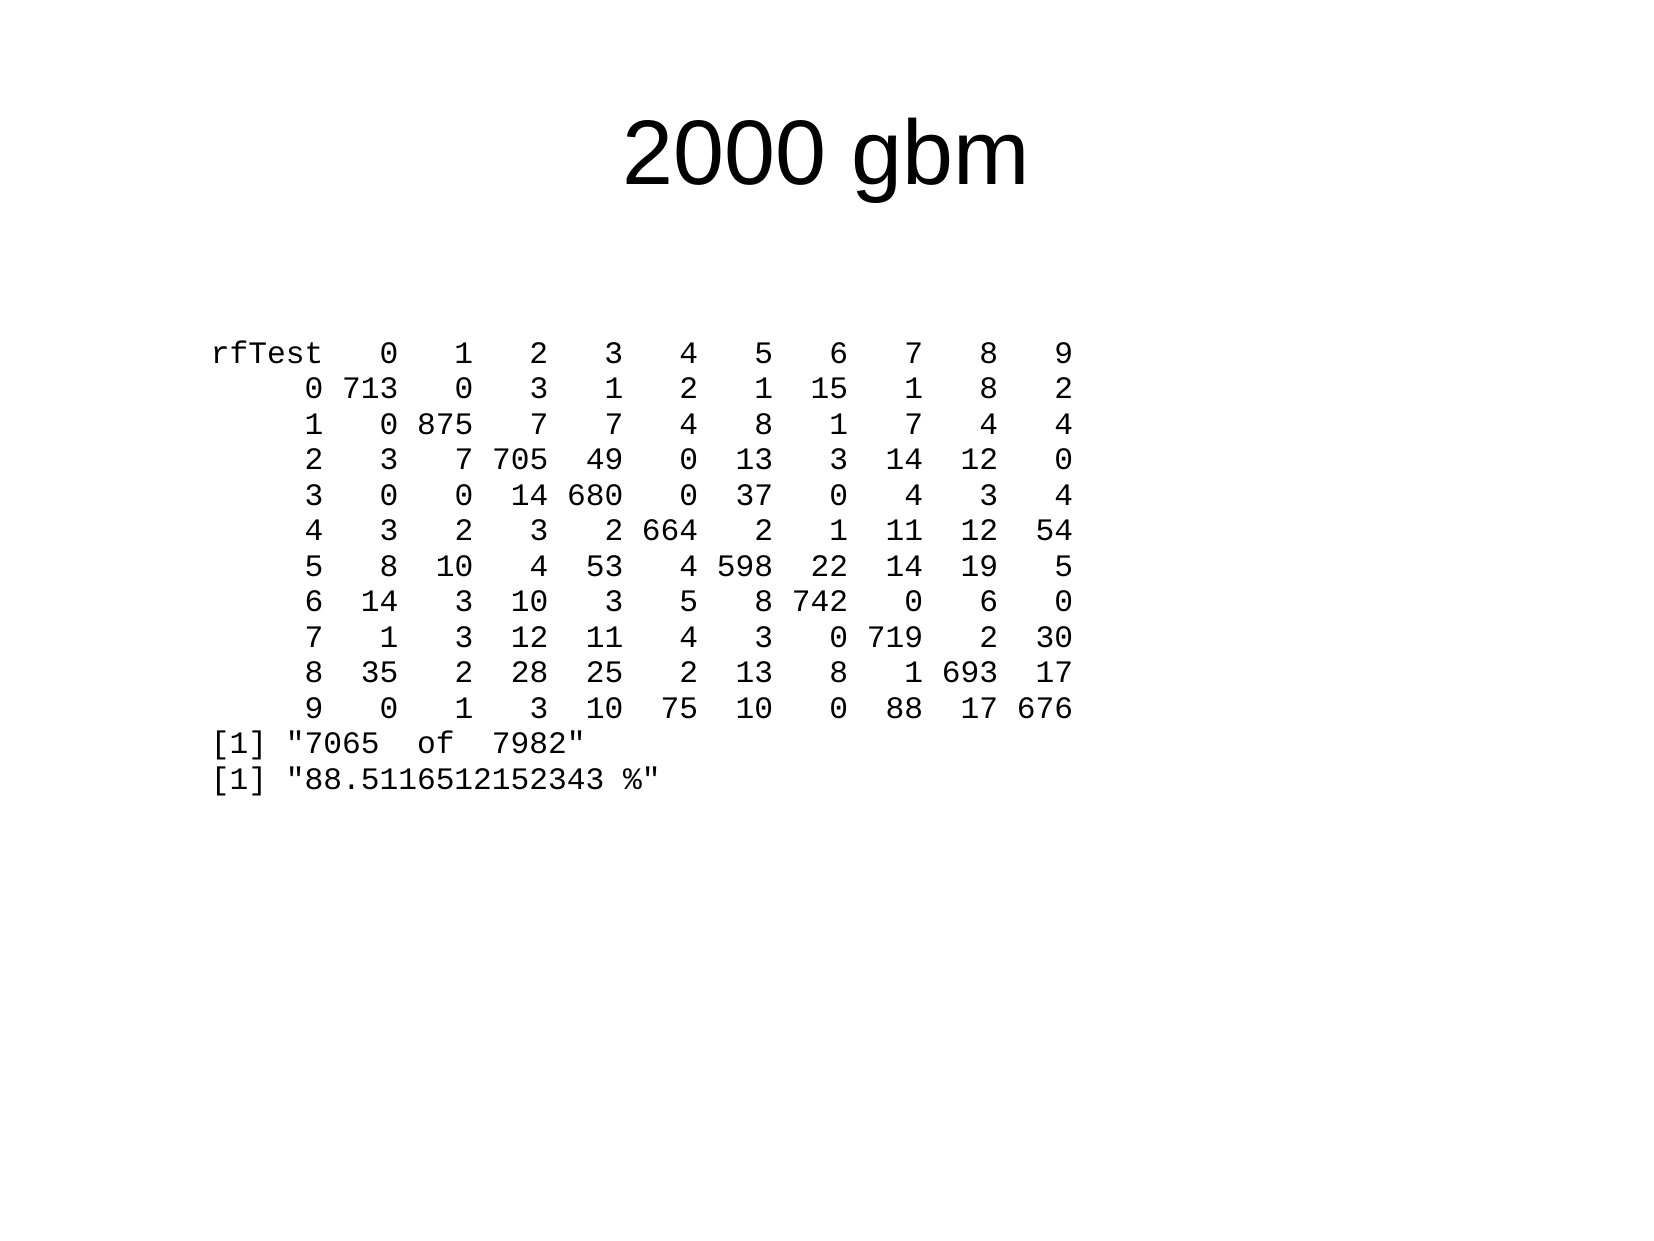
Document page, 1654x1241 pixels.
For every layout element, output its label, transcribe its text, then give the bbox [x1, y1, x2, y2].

title 2000 gbm [82, 49, 1571, 257]
text_box rfTest 0 1 2 3 4 5 6 7 8 9 0 713 0 3 1 2 1 15 1 8 2 1 0 875 7 7 4 8 1 7 4 4 2 3 7 705 49 0 13 3 14 12 0 3 0 0 14 680 0 37 0 4 3 4 4 3 2 3 2 664 2 1 11 12 54 5 8 10 4 53 4 598 22 14 19 5 6 14 3 10 3 5 8 742 0 6 0 7 1 3 12 11 4 3 0 719 2 30 8 35 2 28 25 2 13 8 1 693 17 9 0 1 3 10 75 10 0 88 17 676 [1] "7065 of 7982" [1] "88.5116512152343 %" [196, 330, 1246, 811]
